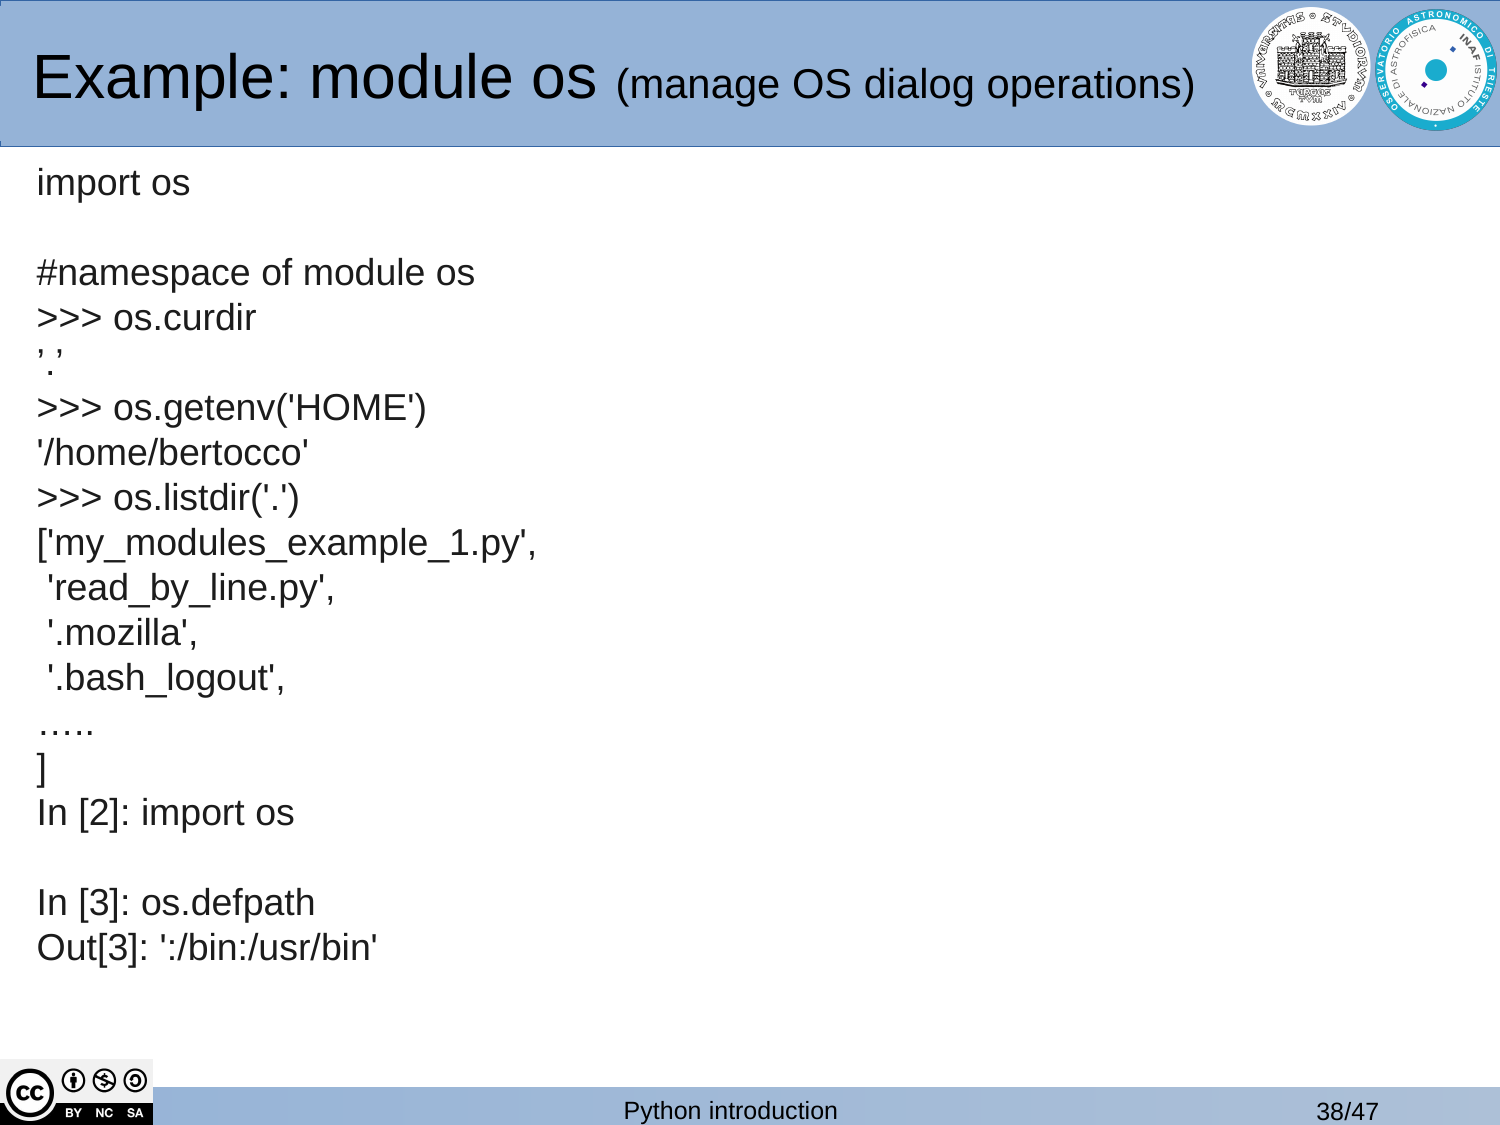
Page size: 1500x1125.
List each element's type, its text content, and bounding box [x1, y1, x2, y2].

picture [1252, 0, 1500, 156]
text_box Example: module os (manage OS dialog operations) [0, 5, 1243, 141]
list import os #namespace of module os >>> os.curdir ’.’ >>> os.getenv('HOME') '/home/bertocco' >>> os.listdir('.') ['my_modules_example_1.py', 'read_by_line.py', '.mozilla', '.bash_logout', ….. ] In [2]: import os In [3]: os.defpath Out[3]: ':/bin:/usr/bin' [21, 150, 1455, 1087]
picture [0, 1059, 153, 1125]
